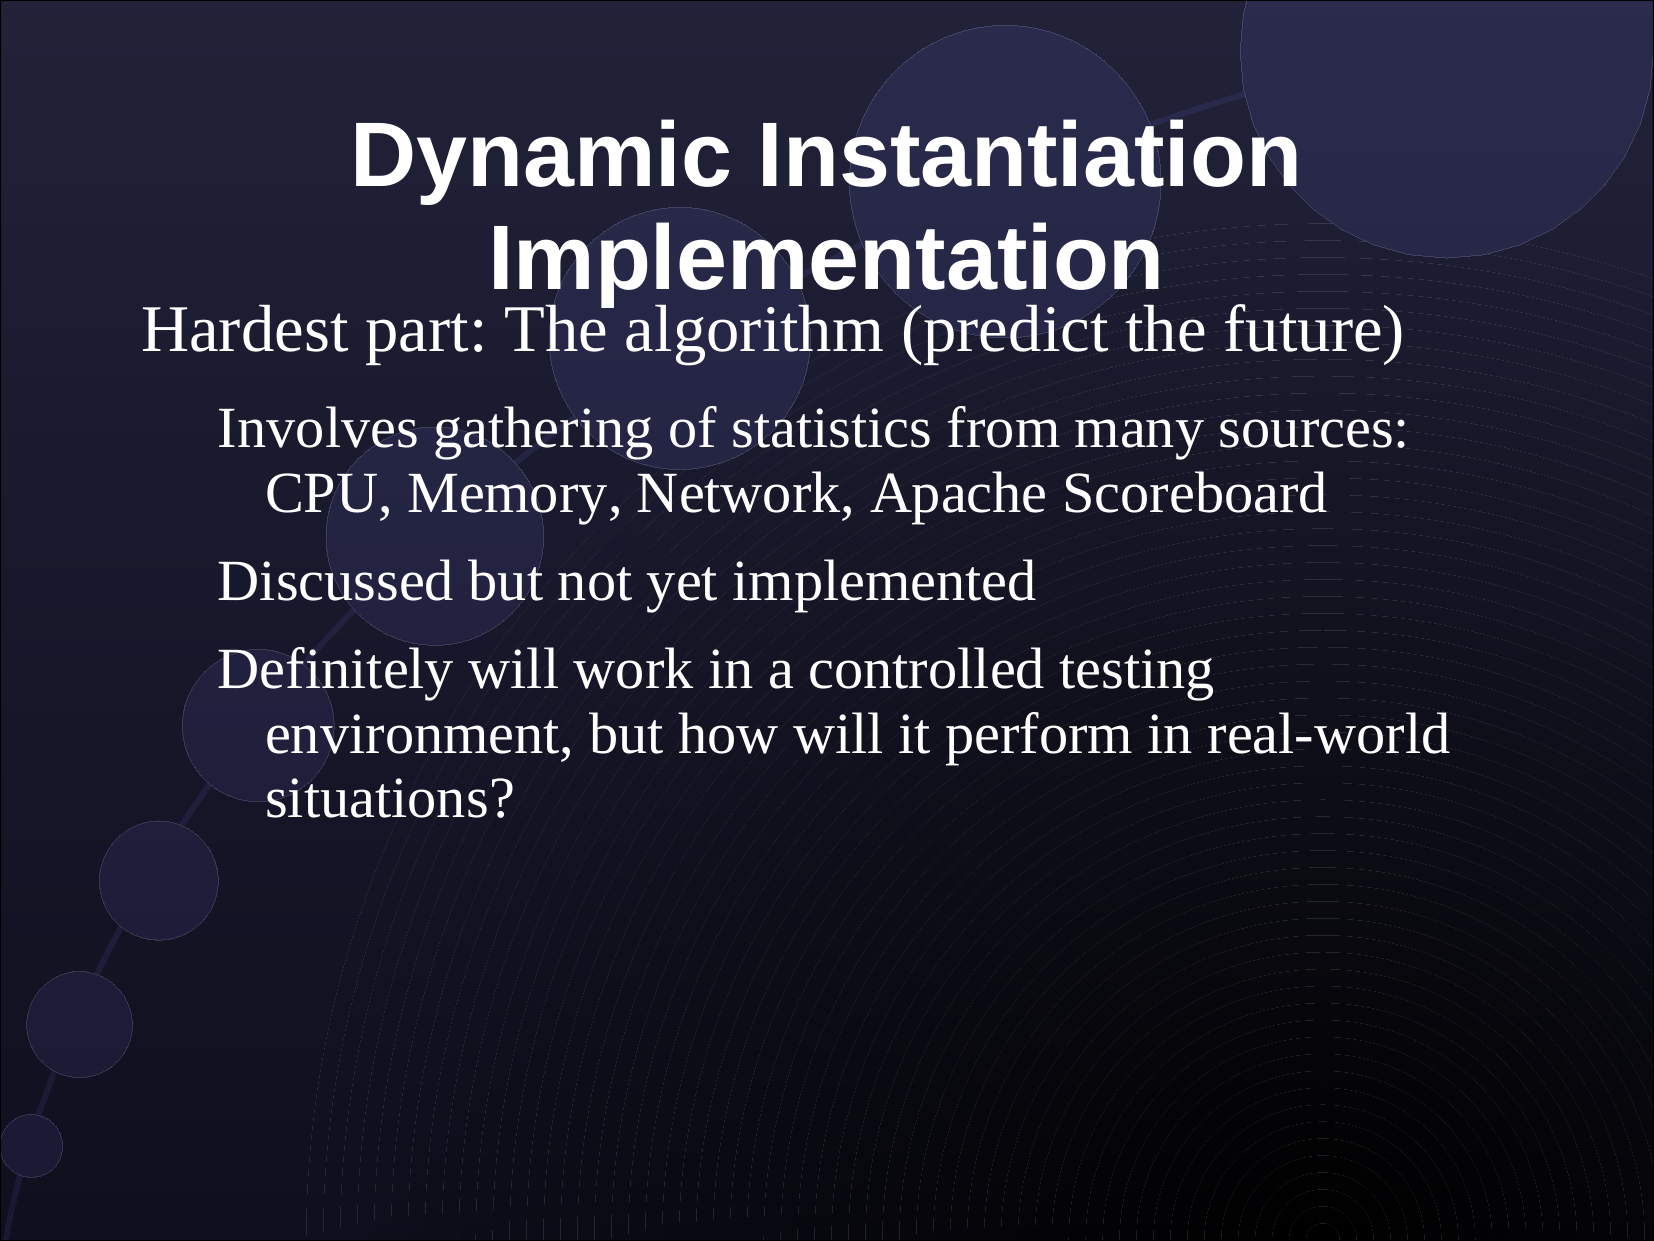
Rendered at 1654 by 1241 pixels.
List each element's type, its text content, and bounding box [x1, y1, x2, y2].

title Dynamic Instantiation Implementation [0, 102, 1654, 311]
list Hardest part: The algorithm (predict the future) Involves gathering of statistics from many sources: CPU, Memory, Network, Apache Scoreboard Discussed but not yet implemented Definitely will work in a controlled testing environment, but how will it perform in real-world situations? [123, 292, 1536, 1074]
